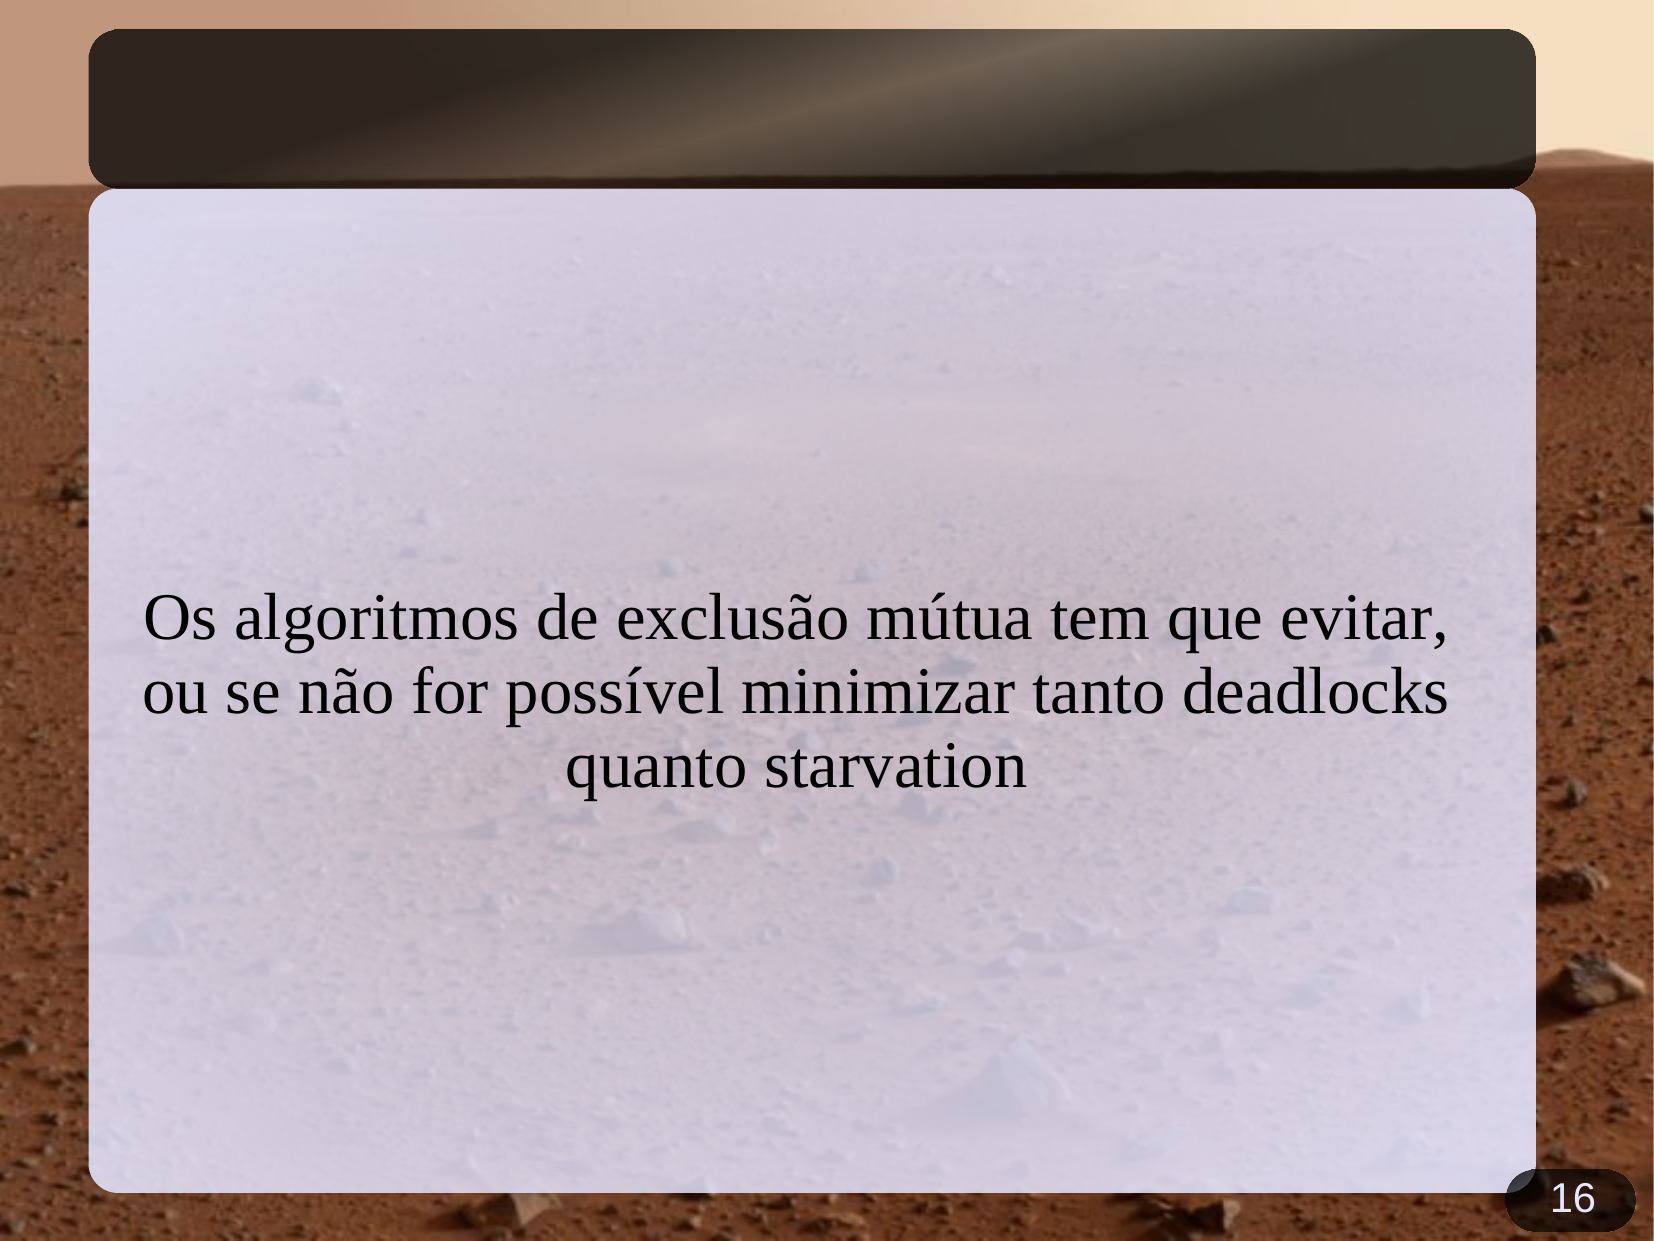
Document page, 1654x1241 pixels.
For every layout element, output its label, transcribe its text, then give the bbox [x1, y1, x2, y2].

subtitle Os algoritmos de exclusão mútua tem que evitar, ou se não for possível minimizar tanto deadlocks quanto starvation [118, 218, 1477, 1164]
picture [0, 0, 1654, 1241]
